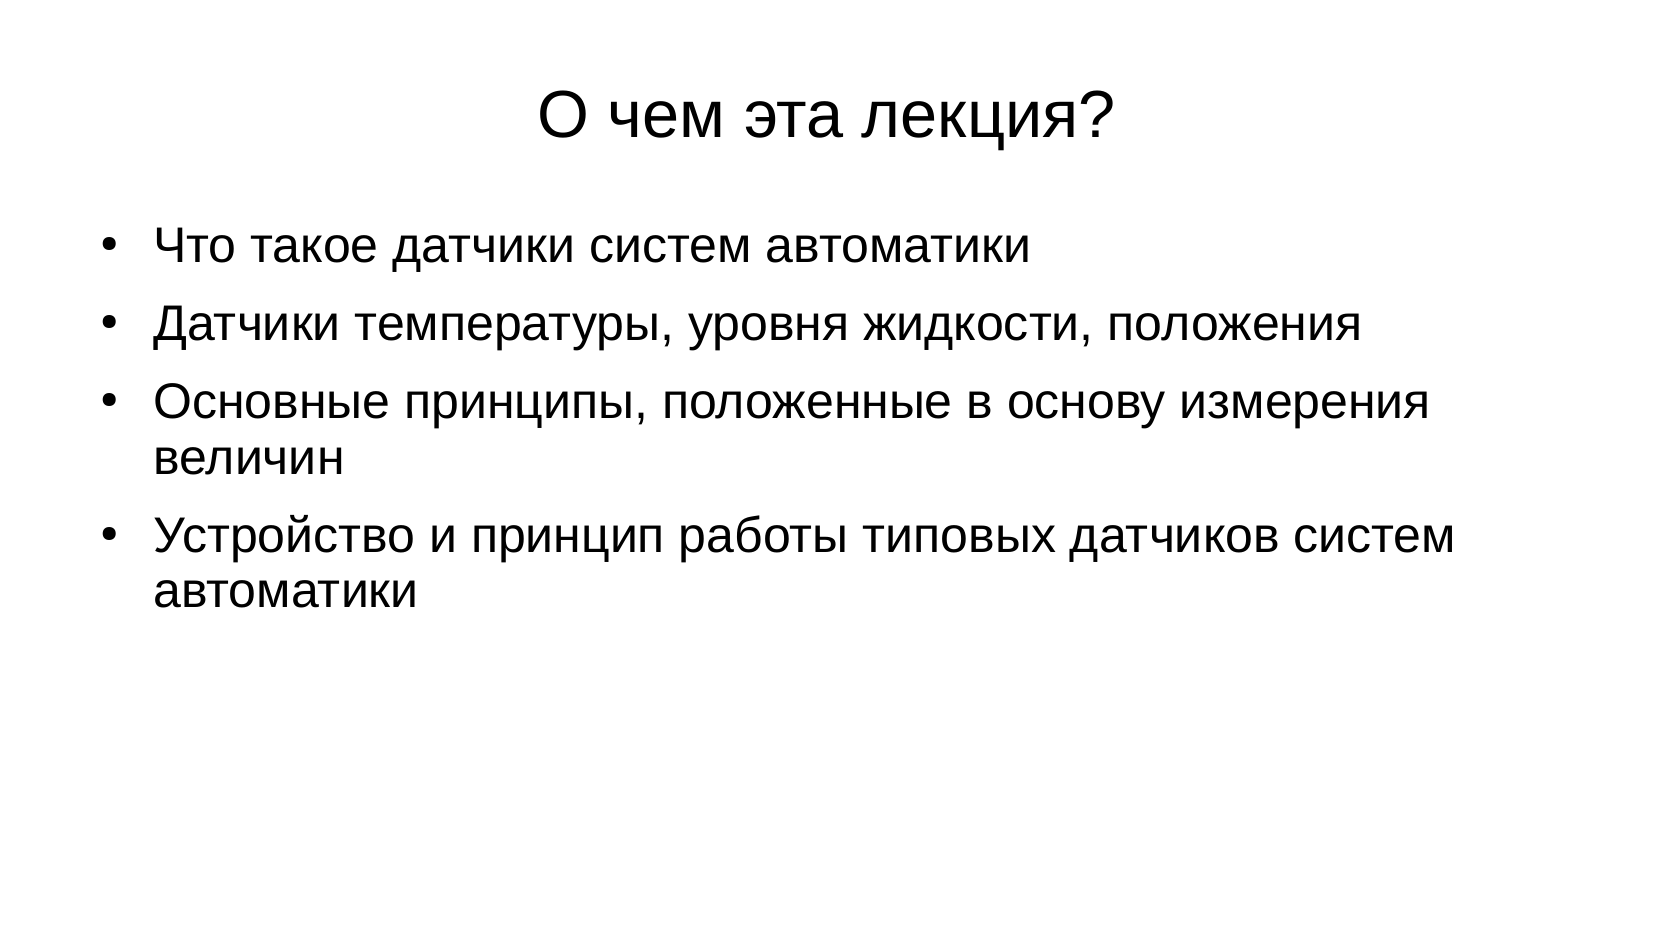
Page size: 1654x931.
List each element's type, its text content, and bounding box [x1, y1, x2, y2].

list Что такое датчики систем автоматики Датчики температуры, уровня жидкости, положения Основные принципы, положенные в основу измерения величин Устройство и принцип работы типовых датчиков систем автоматики [82, 217, 1571, 758]
title О чем эта лекция? [82, 37, 1571, 193]
